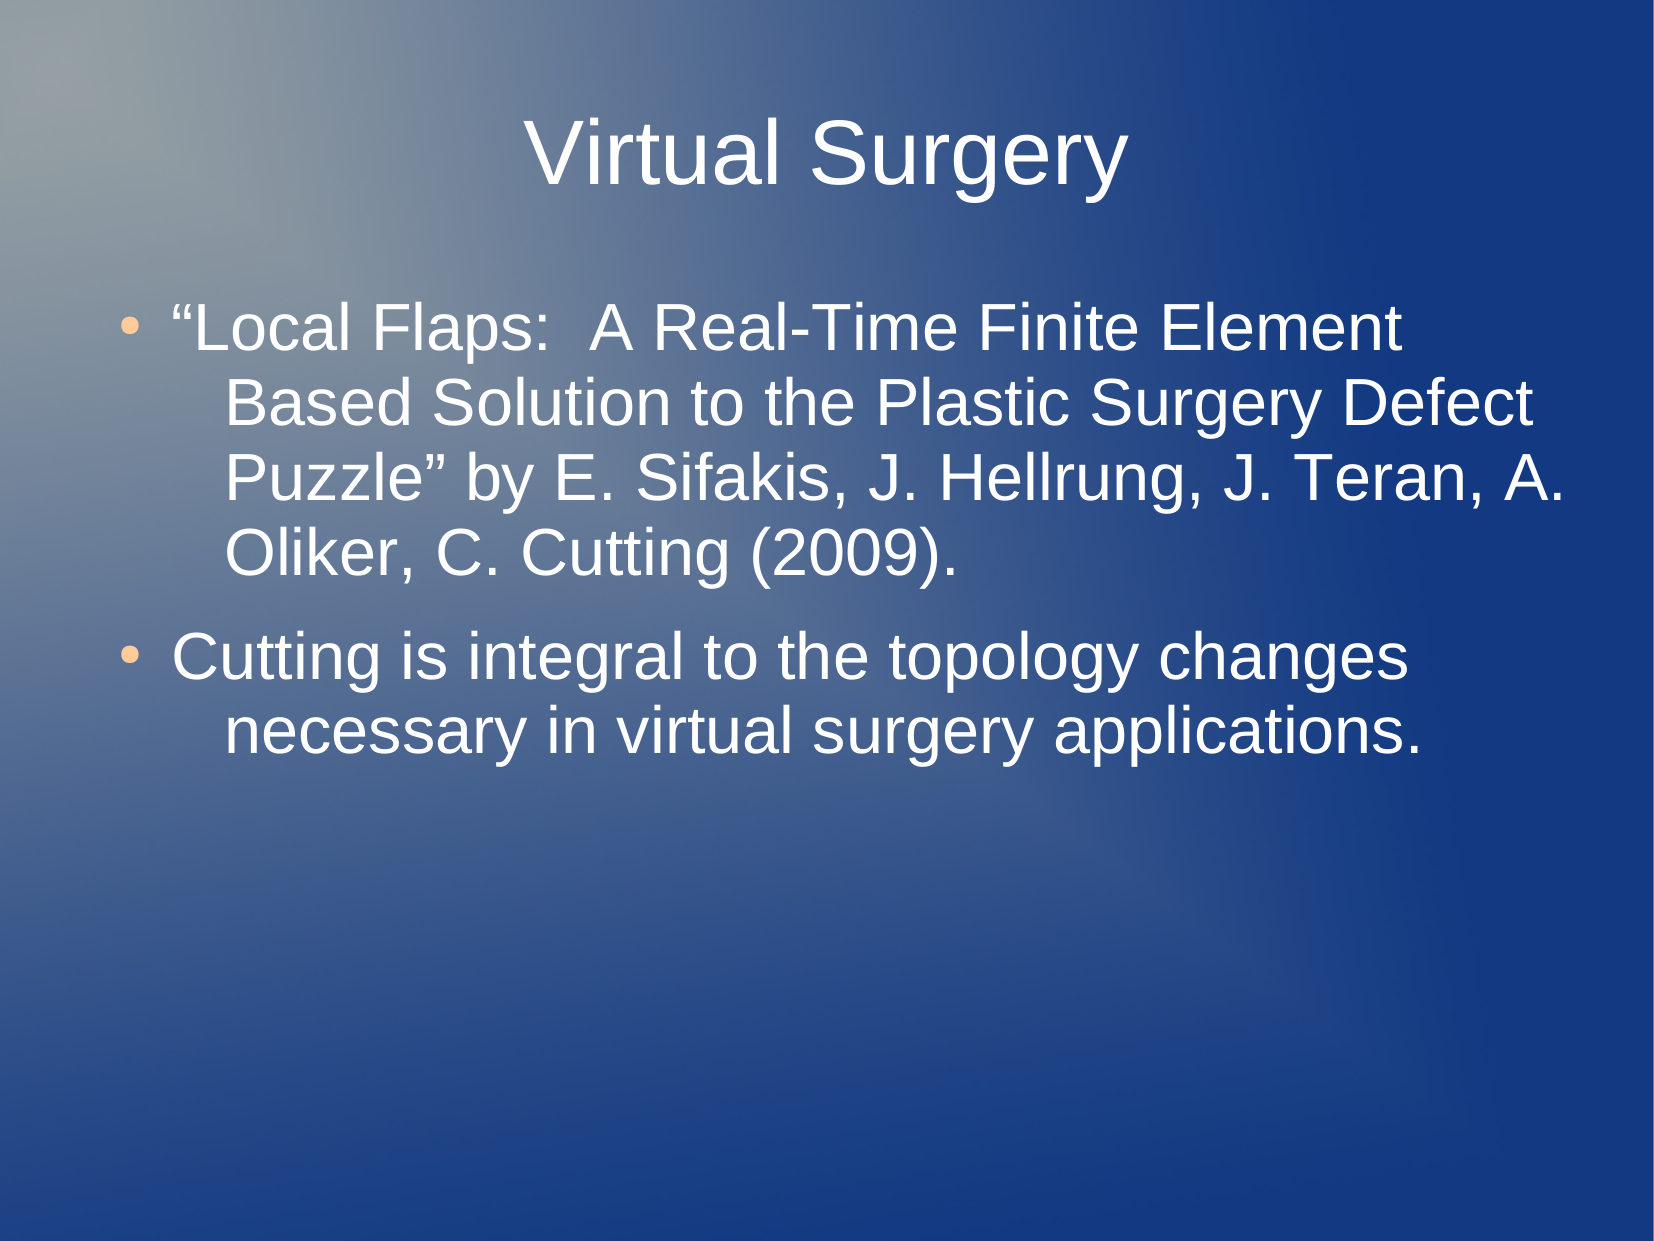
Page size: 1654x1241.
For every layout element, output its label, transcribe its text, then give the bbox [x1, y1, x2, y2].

title Virtual Surgery [82, 56, 1571, 250]
list “Local Flaps: A Real-Time Finite Element Based Solution to the Plastic Surgery Defect Puzzle” by E. Sifakis, J. Hellrung, J. Teran, A. Oliker, C. Cutting (2009). Cutting is integral to the topology changes necessary in virtual surgery applications. [82, 290, 1571, 1094]
picture [0, 0, 1654, 1241]
